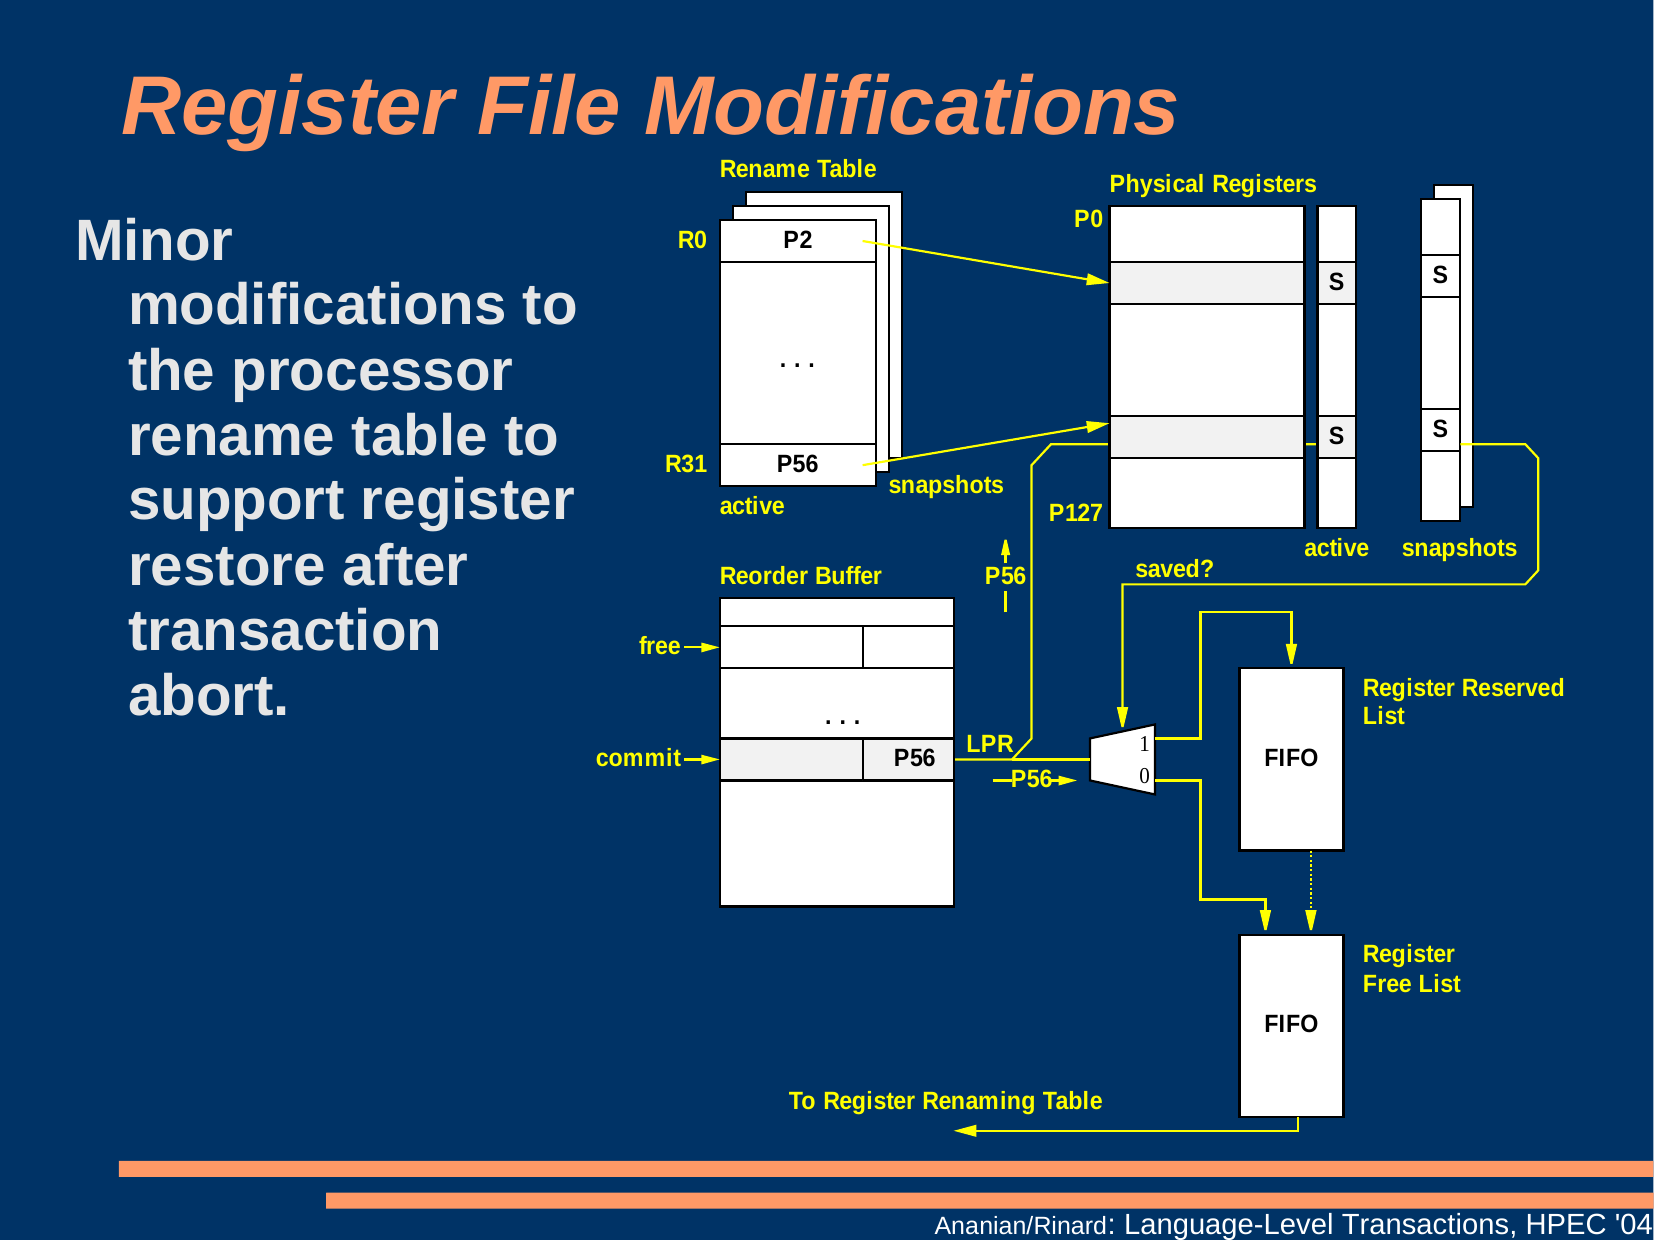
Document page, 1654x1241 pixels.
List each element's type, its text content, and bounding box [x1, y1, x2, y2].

picture [573, 147, 1619, 1145]
title Register File Modifications [121, 46, 1534, 166]
list Minor modifications to the processor rename table to support register restore after transaction abort. [57, 207, 619, 1184]
